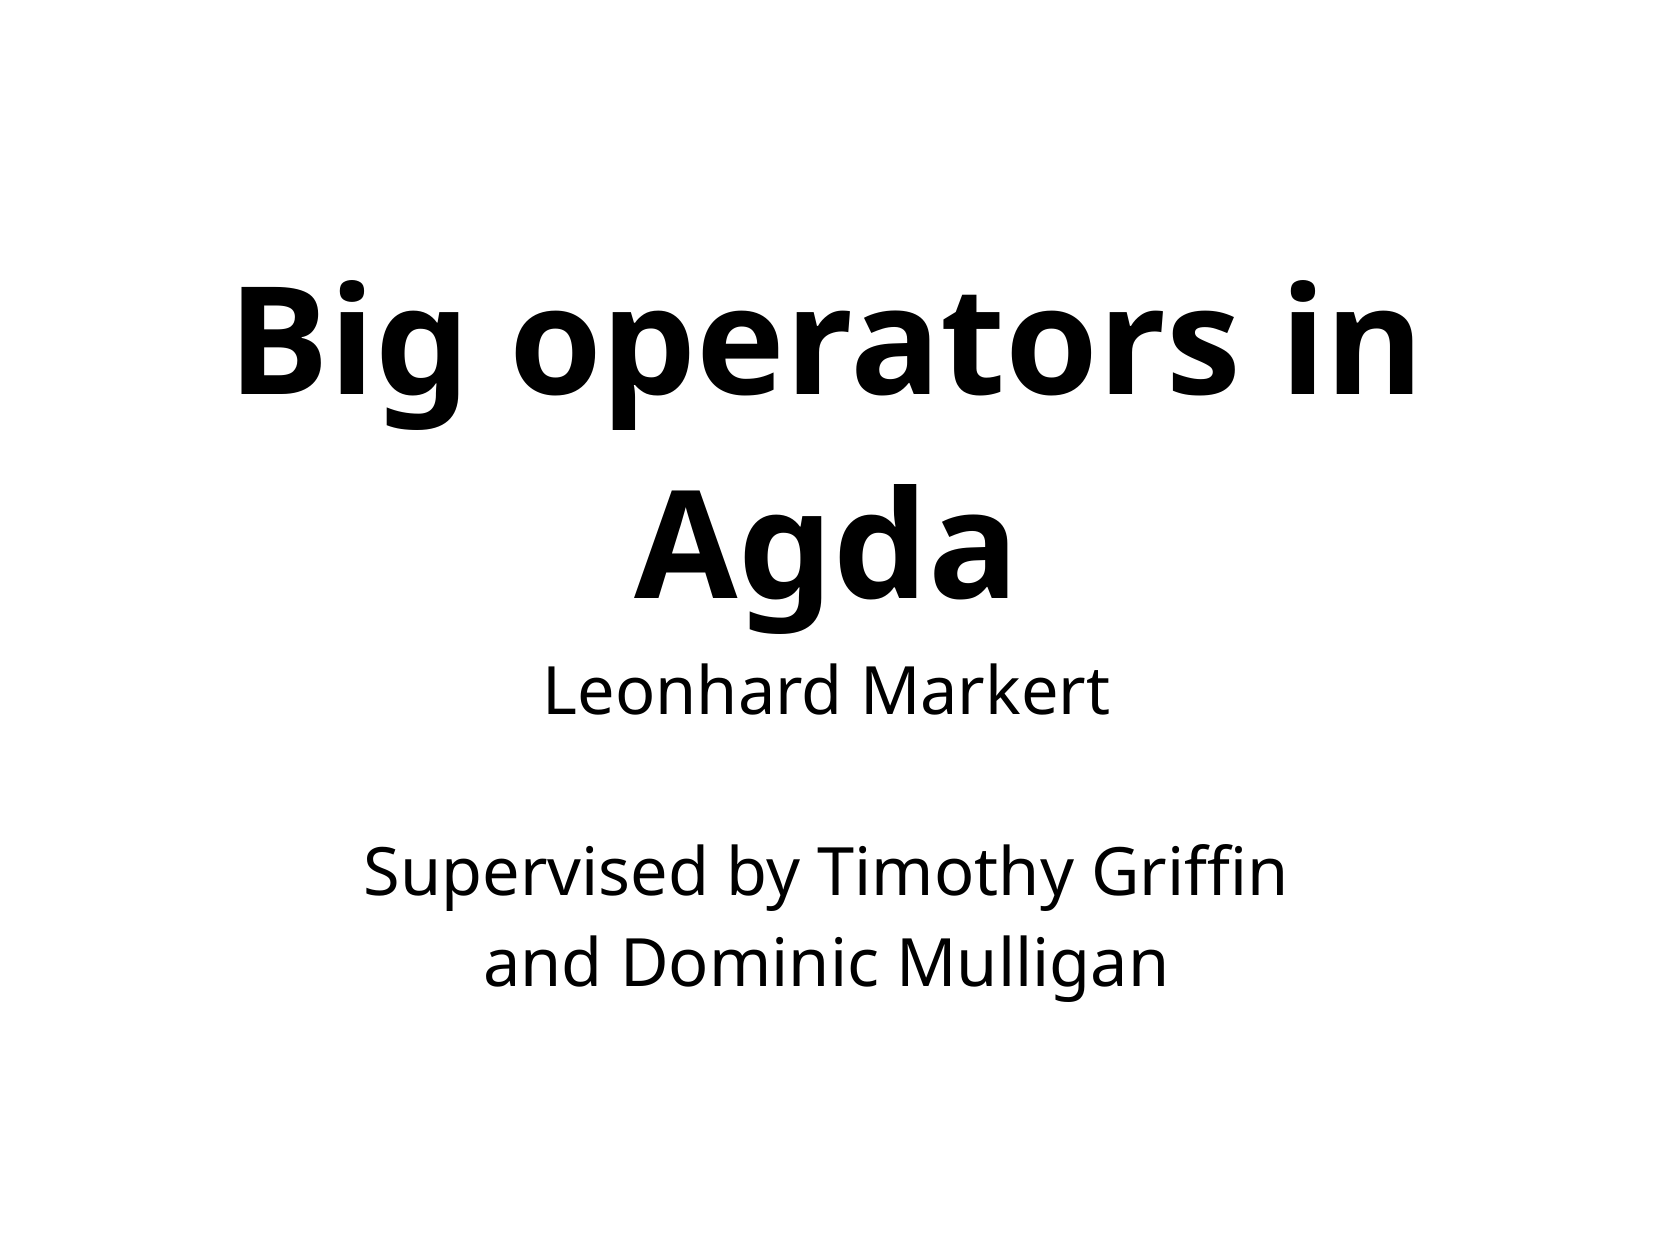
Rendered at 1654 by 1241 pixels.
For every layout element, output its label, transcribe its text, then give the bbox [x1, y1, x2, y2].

subtitle Big operators in Agda Leonhard Markert Supervised by Timothy Griffin and Dominic Mulligan [82, 140, 1571, 1101]
